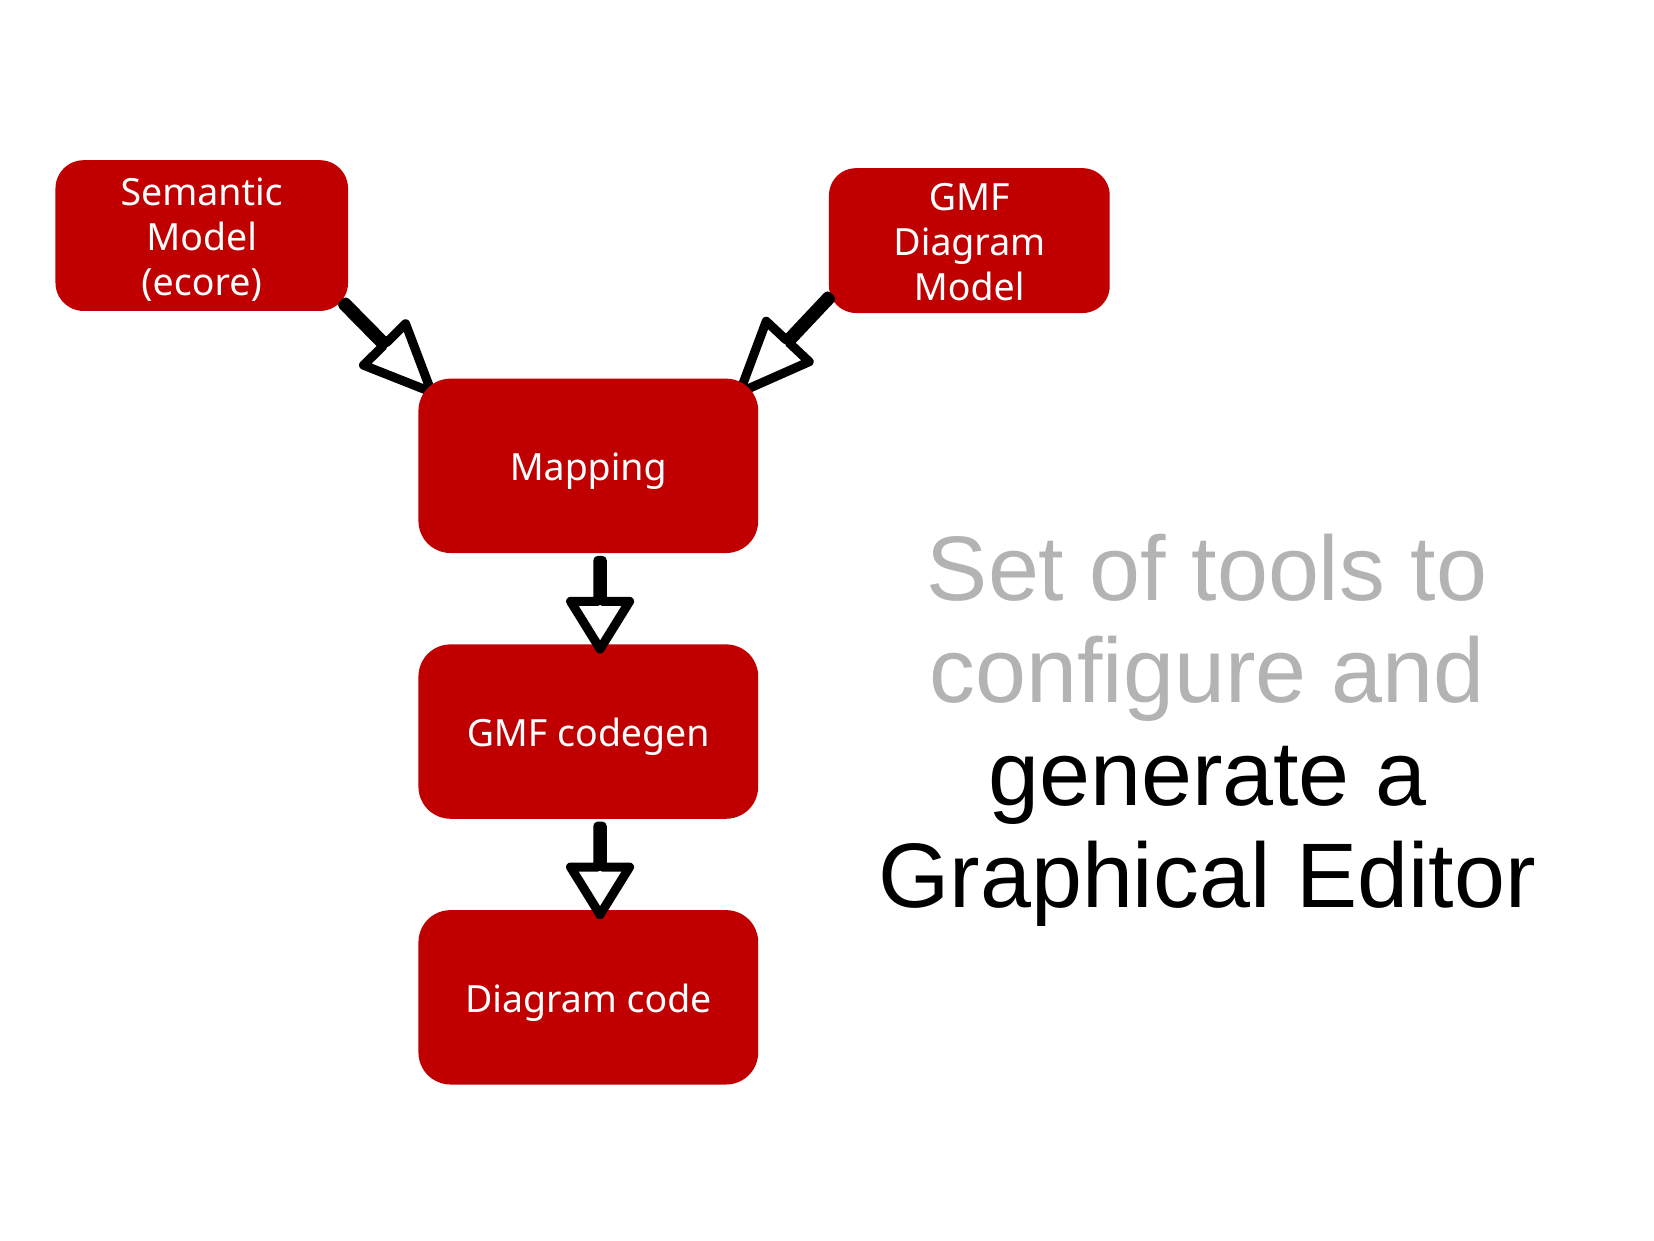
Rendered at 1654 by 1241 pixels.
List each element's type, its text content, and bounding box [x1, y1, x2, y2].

text_box [570, 560, 630, 649]
text_box Set of tools to configure and generate a Graphical Editor [810, 510, 1606, 935]
text_box GMF Diagram Model [833, 172, 1106, 309]
text_box [741, 295, 831, 390]
text_box Diagram code [422, 914, 754, 1081]
text_box Semantic Model (ecore) [60, 164, 344, 307]
text_box [342, 302, 431, 392]
text_box [570, 826, 630, 915]
text_box GMF codegen [422, 648, 754, 815]
text_box Mapping [422, 383, 754, 549]
